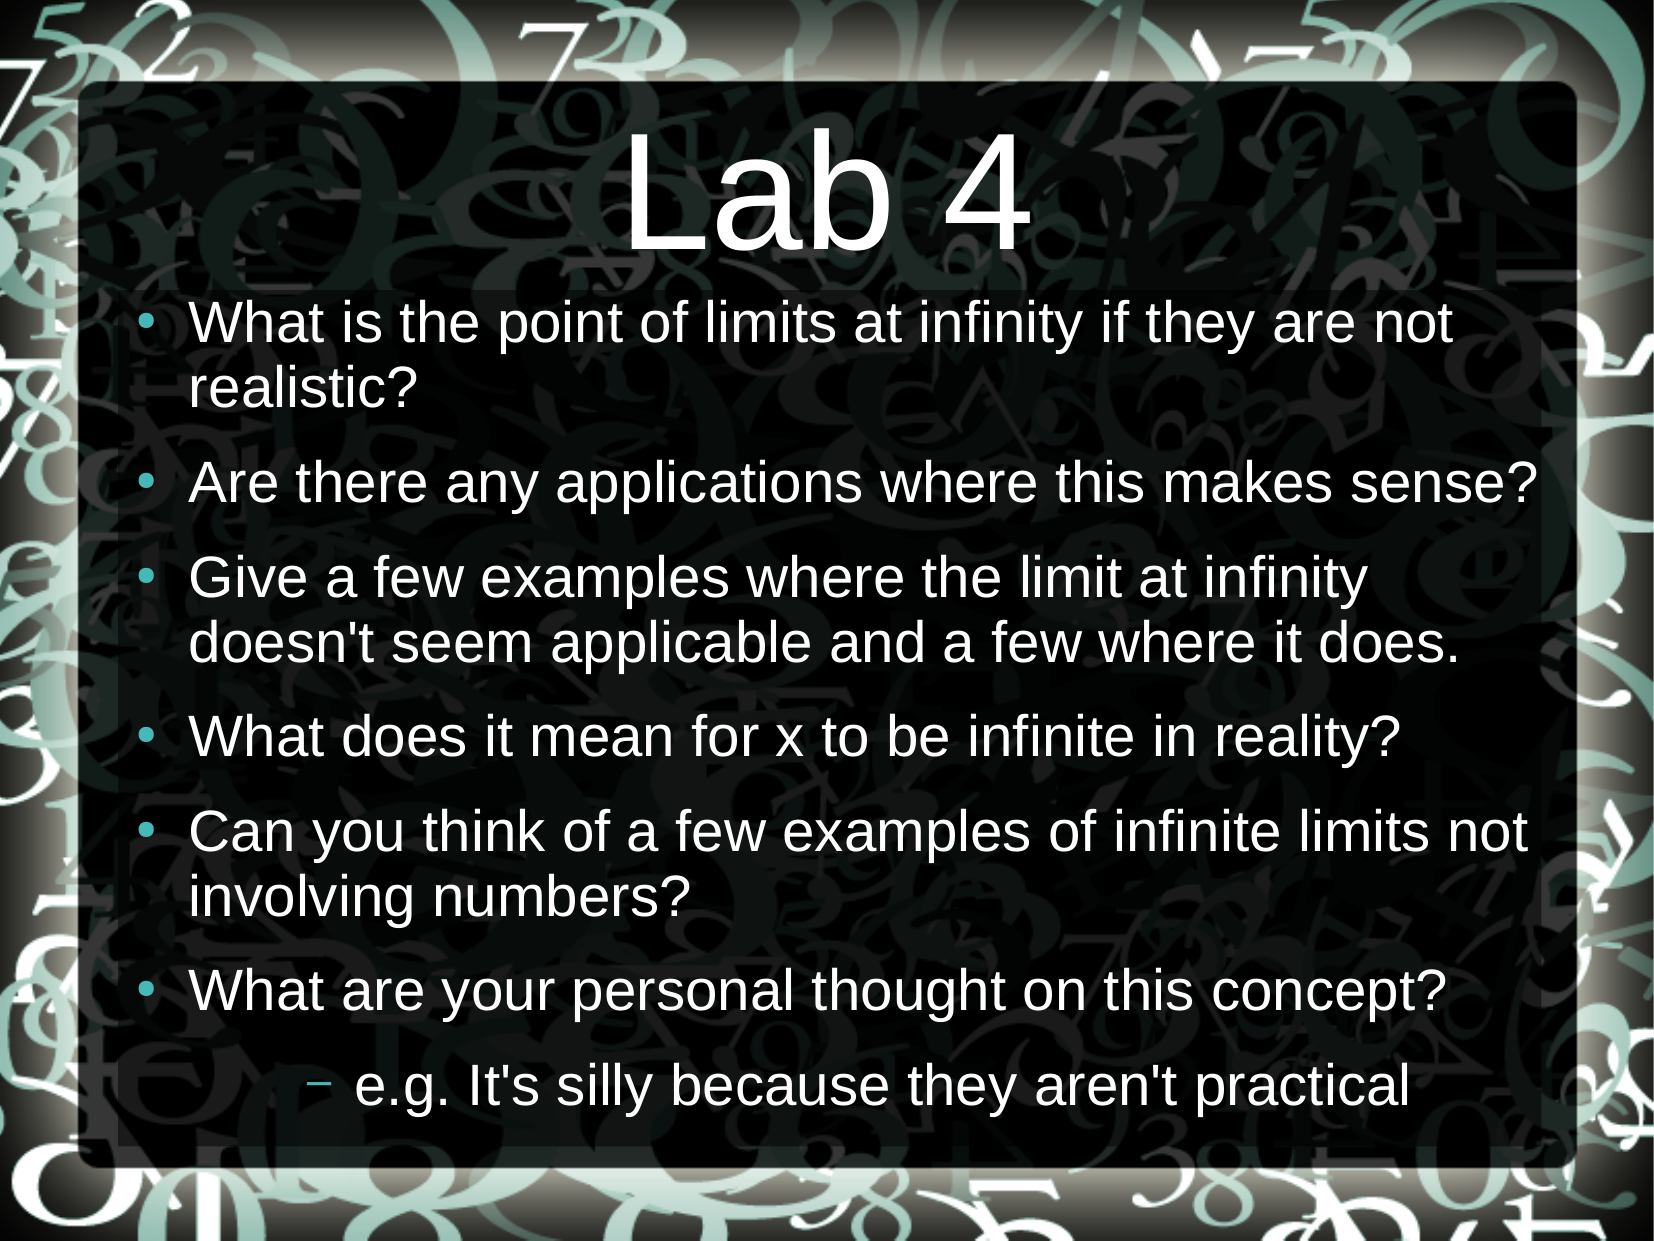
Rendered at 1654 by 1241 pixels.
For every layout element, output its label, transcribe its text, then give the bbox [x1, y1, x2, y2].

list What is the point of limits at infinity if they are not realistic? Are there any applications where this makes sense? Give a few examples where the limit at infinity doesn't seem applicable and a few where it does. What does it mean for x to be infinite in reality? Can you think of a few examples of infinite limits not involving numbers? What are your personal thought on this concept? e.g. It's silly because they aren't practical [118, 290, 1542, 1147]
picture [0, 0, 1654, 1241]
title Lab 4 [82, 88, 1571, 296]
